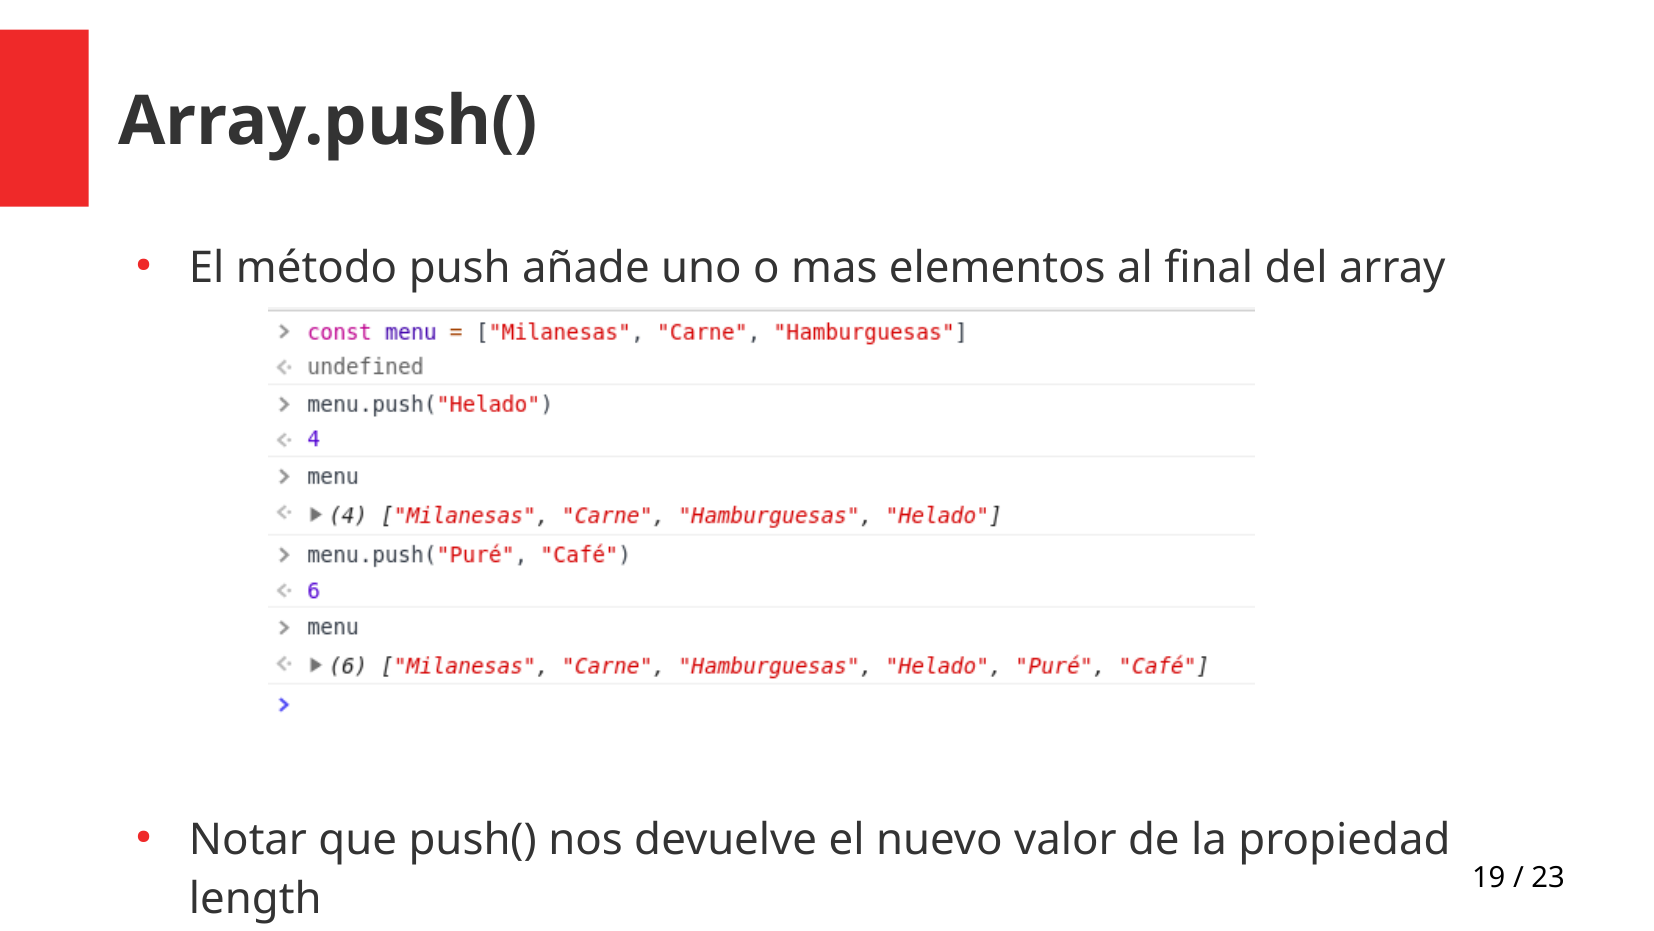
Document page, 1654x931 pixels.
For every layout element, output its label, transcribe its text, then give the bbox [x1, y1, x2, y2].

title Array.push() [118, 29, 1595, 207]
picture [268, 307, 1255, 724]
list El método push añade uno o mas elementos al final del array Notar que push() nos devuelve el nuevo valor de la propiedad length [118, 236, 1595, 798]
